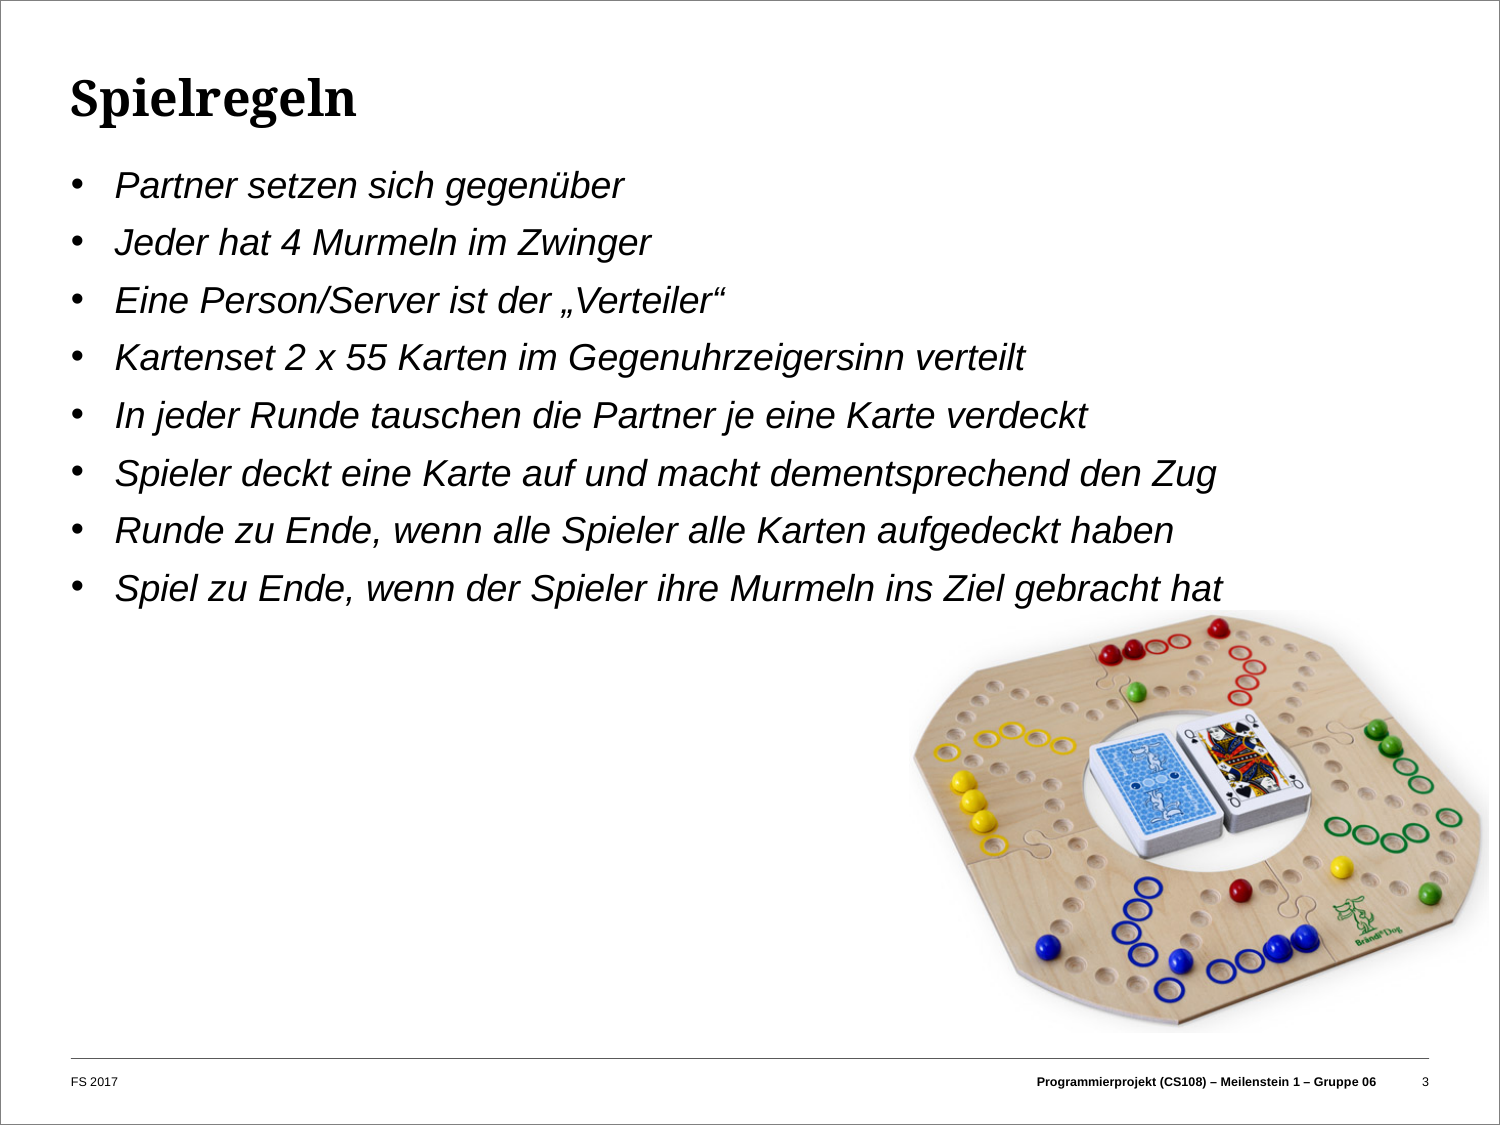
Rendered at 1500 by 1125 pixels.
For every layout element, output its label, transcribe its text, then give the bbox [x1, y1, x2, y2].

picture [909, 610, 1489, 1033]
title Spielregeln [70, 66, 1430, 160]
list Partner setzen sich gegenüber Jeder hat 4 Murmeln im Zwinger Eine Person/Server ist der „Verteiler“ Kartenset 2 x 55 Karten im Gegenuhrzeigersinn verteilt In jeder Runde tauschen die Partner je eine Karte verdeckt Spieler deckt eine Karte auf und macht dementsprechend den Zug Runde zu Ende, wenn alle Spieler alle Karten aufgedeckt haben Spiel zu Ende, wenn der Spieler ihre Murmeln ins Ziel gebracht hat [70, 160, 1430, 935]
footer Programmierprojekt (CS108) – Meilenstein 1 – Gruppe 06 [785, 1070, 1376, 1100]
slide_number FS 2017 [70, 1070, 425, 1100]
slide_number <number> [1387, 1070, 1430, 1100]
